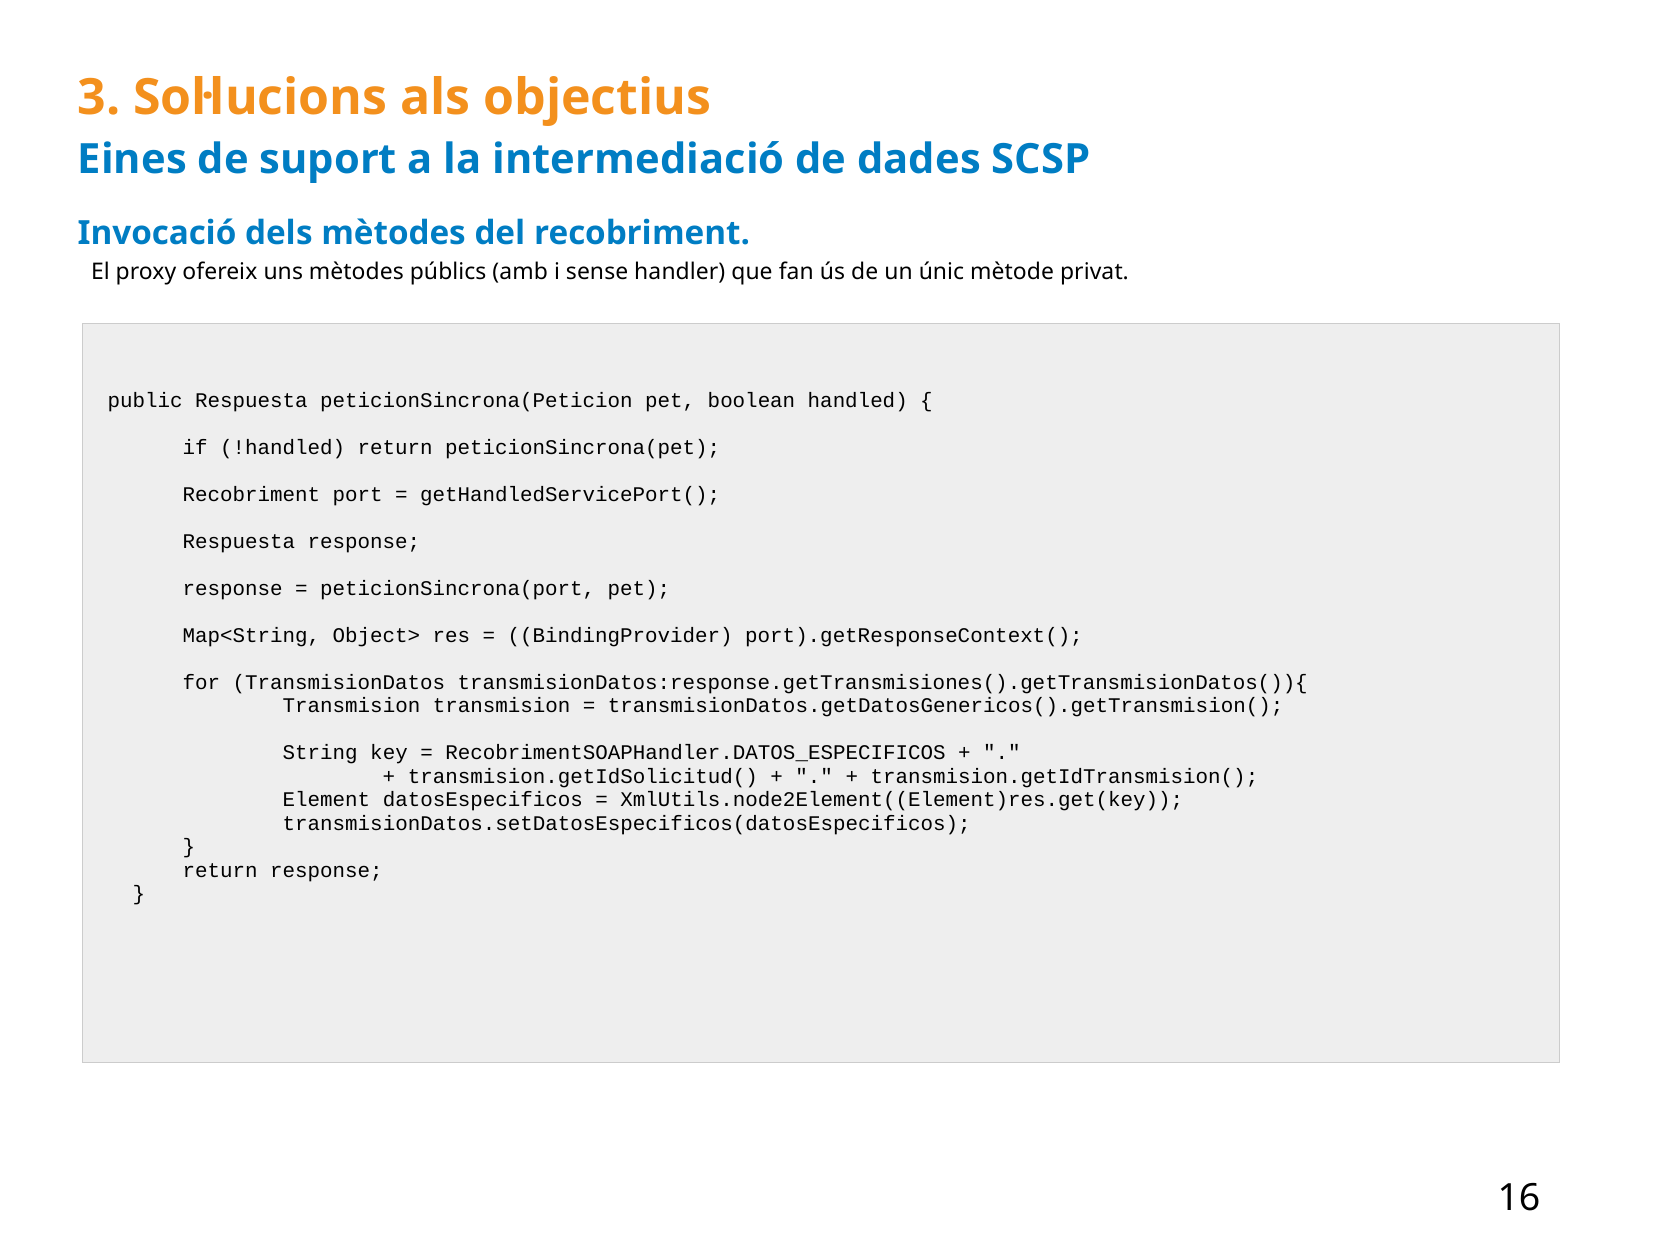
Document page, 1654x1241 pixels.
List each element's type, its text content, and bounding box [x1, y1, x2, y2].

text_box 3. Sol·lucions als objectius Eines de suport a la intermediació de dades SCSP Invocació dels mètodes del recobriment. [63, 53, 1535, 148]
text_box <número> [1482, 1163, 1654, 1229]
text_box El proxy ofereix uns mètodes públics (amb i sense handler) que fan ús de un únic mètode privat. [76, 248, 1548, 324]
text_box public Respuesta peticionSincrona(Peticion pet, boolean handled) { if (!handled) return peticionSincrona(pet); Recobriment port = getHandledServicePort(); Respuesta response; response = peticionSincrona(port, pet); Map<String, Object> res = ((BindingProvider) port).getResponseContext(); for (TransmisionDatos transmisionDatos:response.getTransmisiones().getTransmisionDatos()){ Transmision transmision = transmisionDatos.getDatosGenericos().getTransmision(); String key = RecobrimentSOAPHandler.DATOS_ESPECIFICOS + "." + transmision.getIdSolicitud() + "." + transmision.getIdTransmision(); Element datosEspecificos = XmlUtils.node2Element((Element)res.get(key)); transmisionDatos.setDatosEspecificos(datosEspecificos); } return response; } [82, 323, 1560, 1063]
